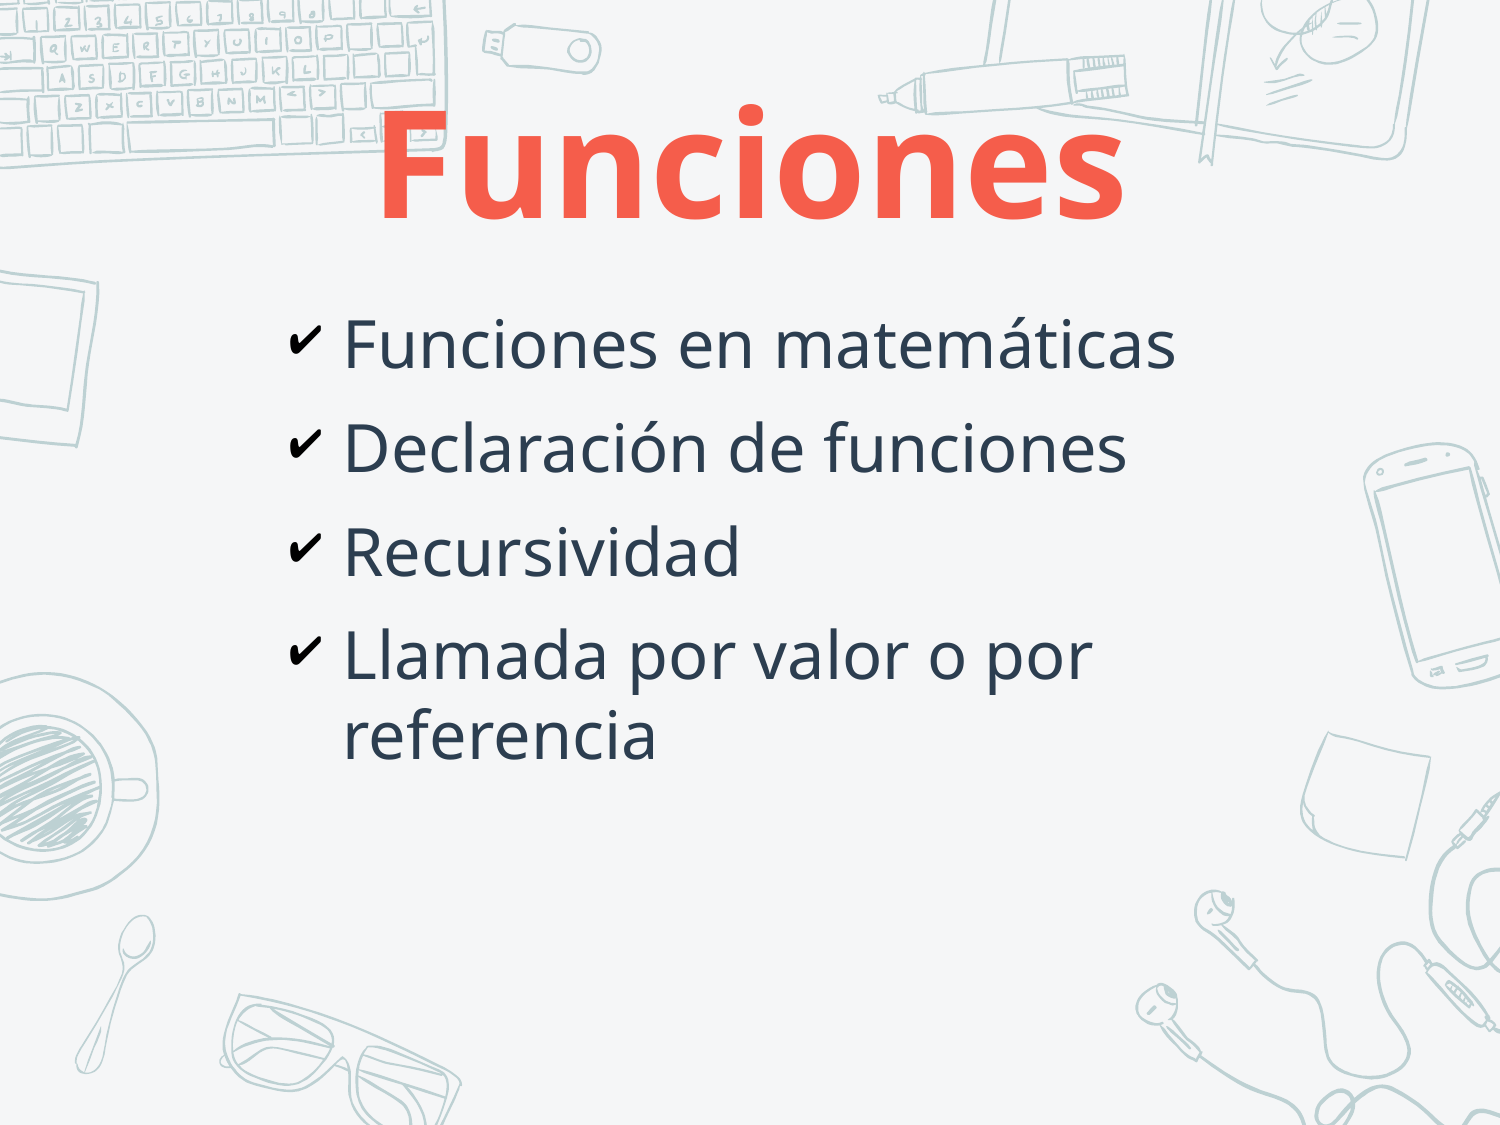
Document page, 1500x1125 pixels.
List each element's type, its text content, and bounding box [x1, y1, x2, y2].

title Funciones [185, 136, 1315, 264]
list Funciones en matemáticas Declaración de funciones Recursividad Llamada por valor o por referencia [185, 287, 1315, 1053]
